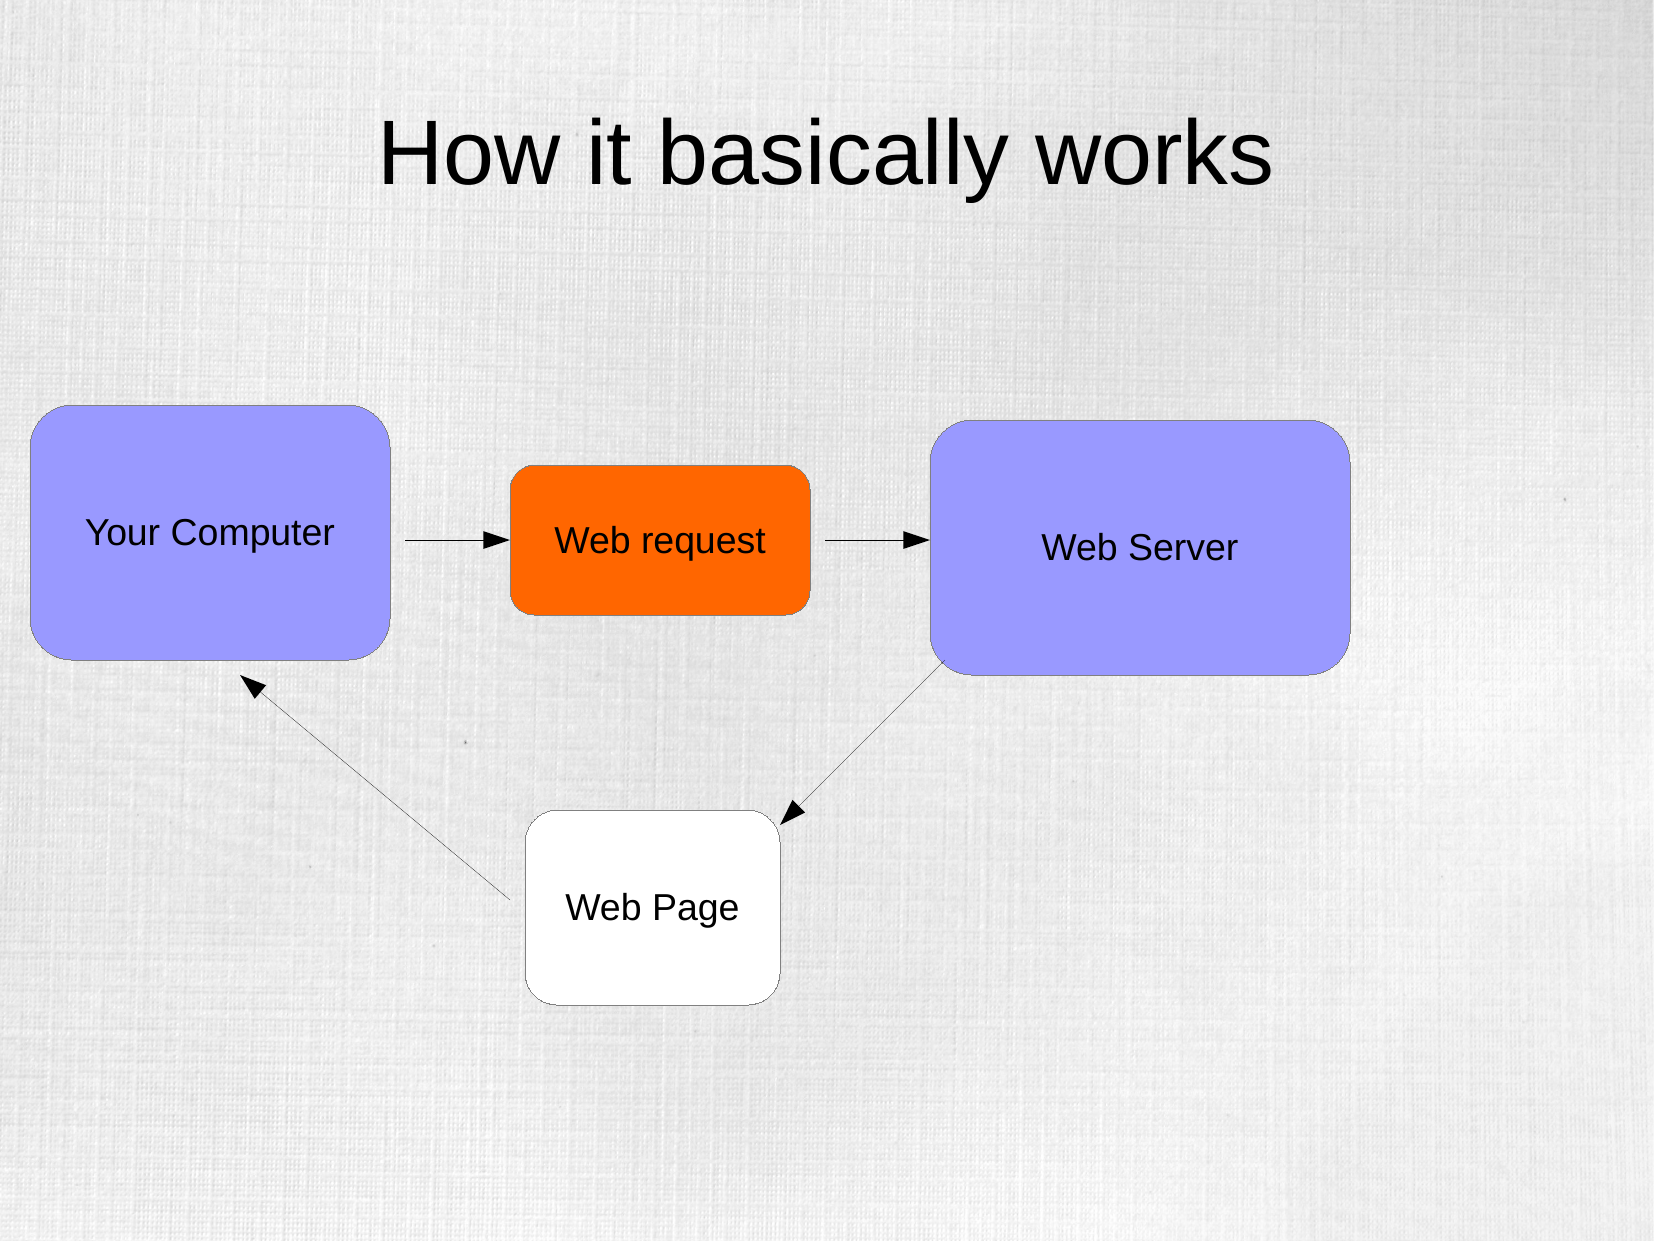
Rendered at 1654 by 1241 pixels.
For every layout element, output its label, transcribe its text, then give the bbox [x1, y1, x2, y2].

picture [0, 0, 1654, 1241]
text_box Web Page [525, 810, 781, 1006]
text_box Web Server [930, 420, 1351, 676]
text_box Web request [510, 465, 811, 616]
text_box Your Computer [30, 405, 391, 661]
title How it basically works [82, 49, 1571, 257]
